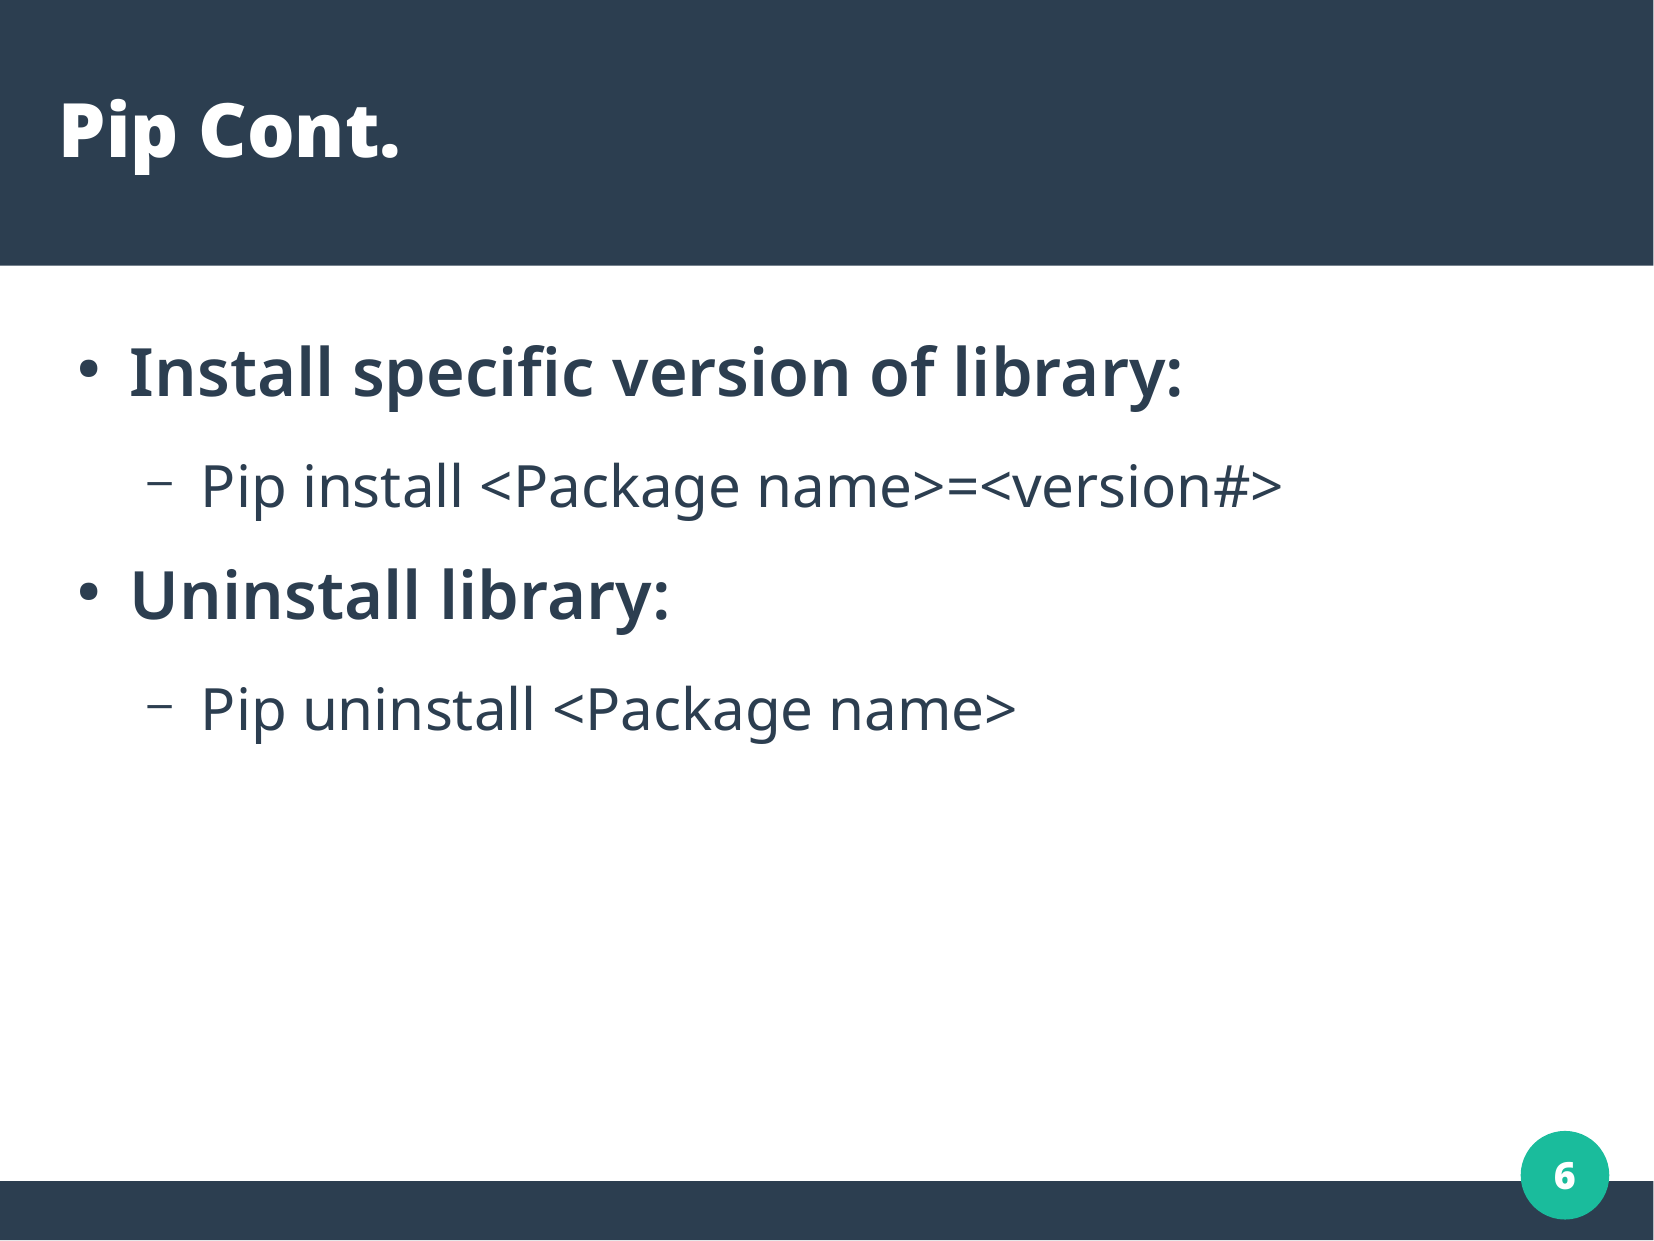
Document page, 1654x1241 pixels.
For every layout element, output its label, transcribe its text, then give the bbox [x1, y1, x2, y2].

list Install specific version of library: Pip install <Package name>=<version#> Uninstall library: Pip uninstall <Package name> [59, 324, 1595, 1152]
title Pip Cont. [59, 49, 1595, 207]
